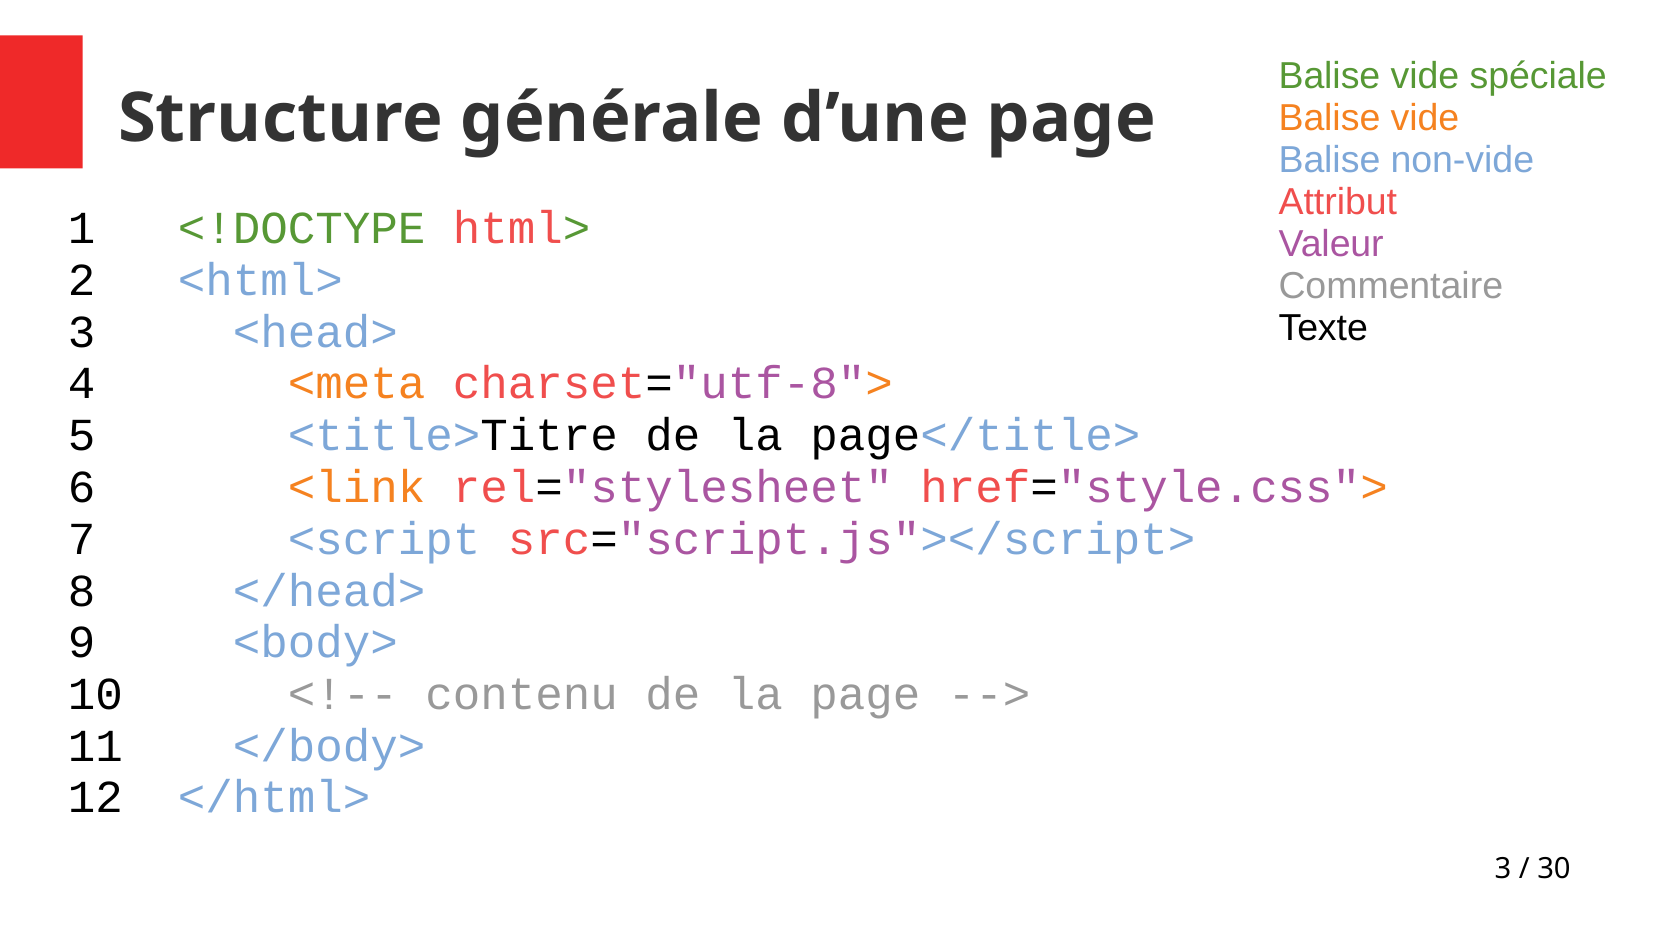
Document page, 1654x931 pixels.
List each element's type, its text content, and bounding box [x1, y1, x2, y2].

text_box 1 <!DOCTYPE html> 2 <html> 3 <head> 4 <meta charset="utf-8"> 5 <title>Titre de la page</title> 6 <link rel="stylesheet" href="style.css"> 7 <script src="script.js"></script> 8 </head> 9 <body> 10 <!-- contenu de la page --> 11 </body> 12 </html> [53, 198, 1436, 886]
text_box Balise vide spéciale Balise vide Balise non-vide Attribut Valeur Commentaire Texte [1263, 47, 1630, 398]
title Structure générale d’une page [118, 37, 1571, 193]
